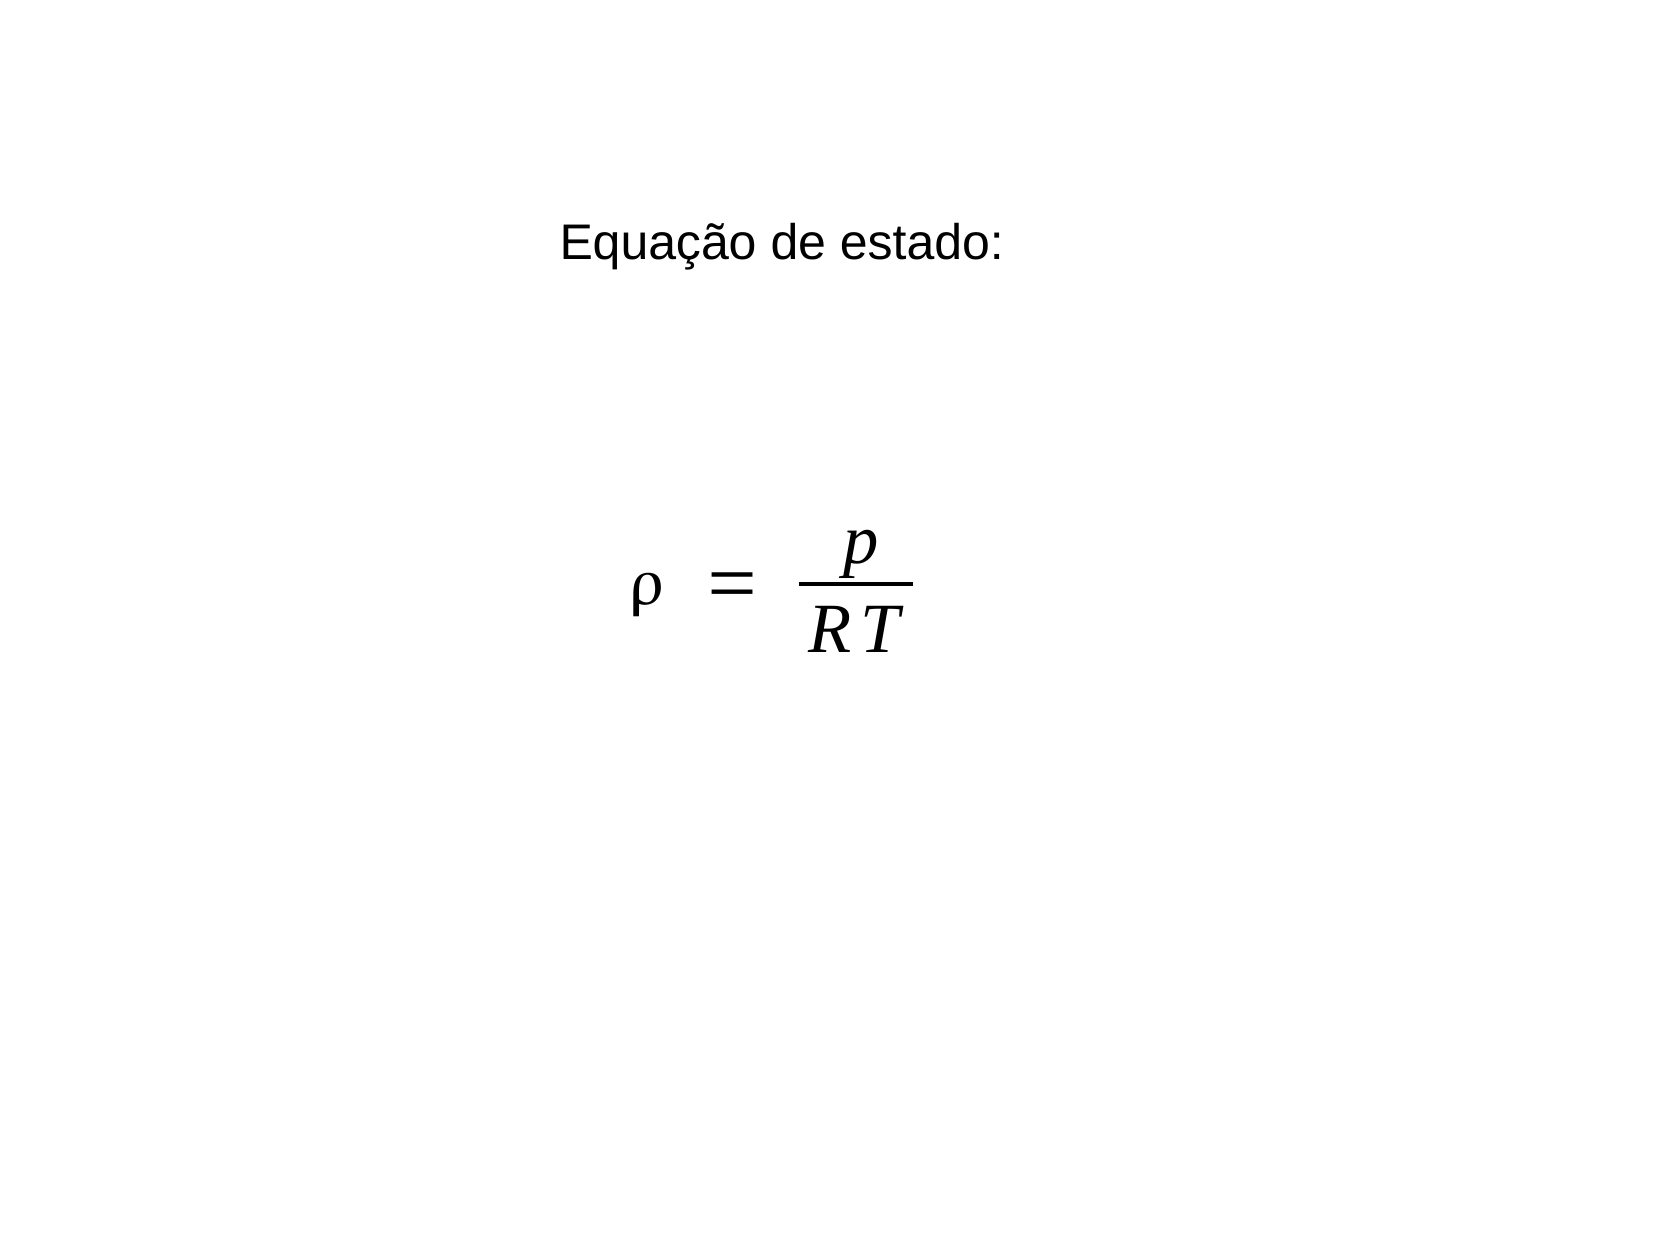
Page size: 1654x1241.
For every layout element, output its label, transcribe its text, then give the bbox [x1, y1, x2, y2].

text_box Equação de estado: [544, 206, 1010, 278]
chart [619, 501, 923, 668]
